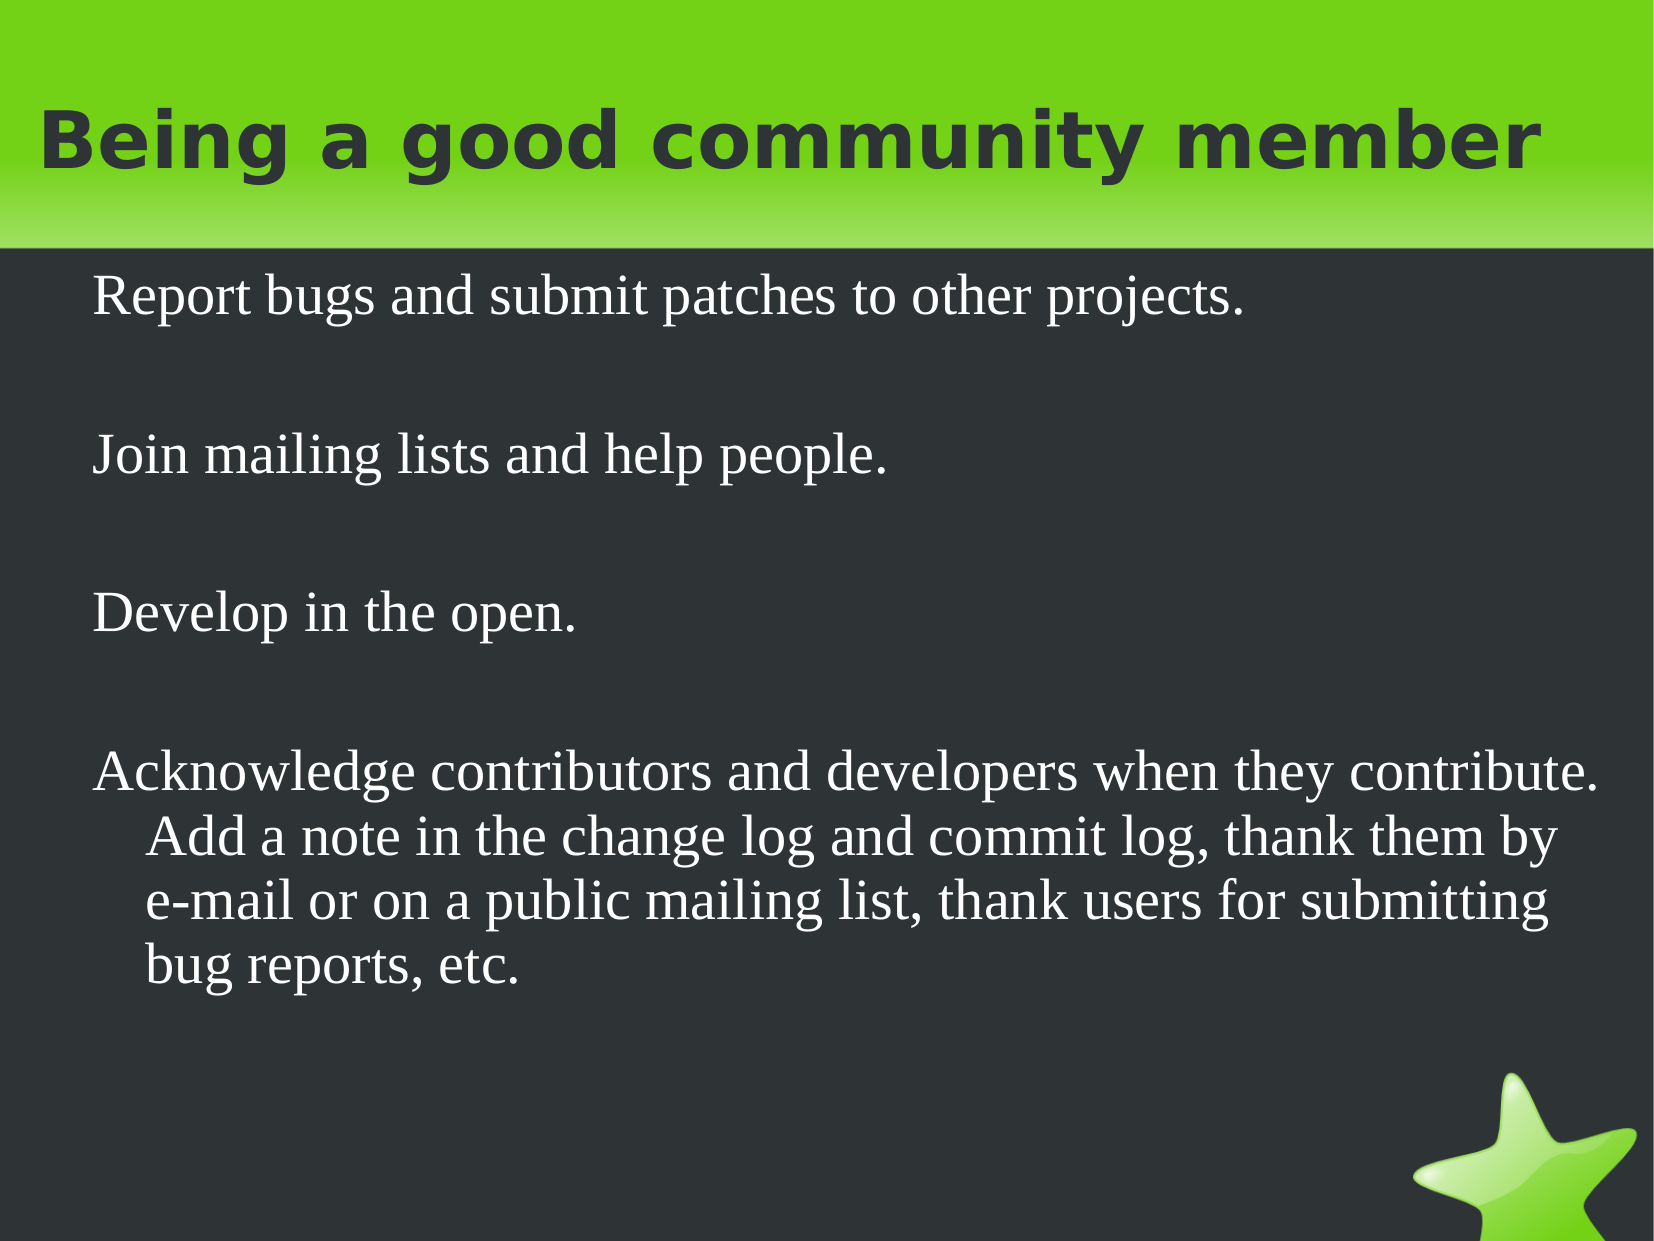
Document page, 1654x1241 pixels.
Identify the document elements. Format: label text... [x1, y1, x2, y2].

picture [0, 0, 1654, 1241]
title Being a good community member [37, 37, 1654, 245]
list Report bugs and submit patches to other projects. Join mailing lists and help people. Develop in the open. Acknowledge contributors and developers when they contribute. Add a note in the change log and commit log, thank them by e-mail or on a public mailing list, thank users for submitting bug reports, etc. [74, 262, 1613, 1201]
